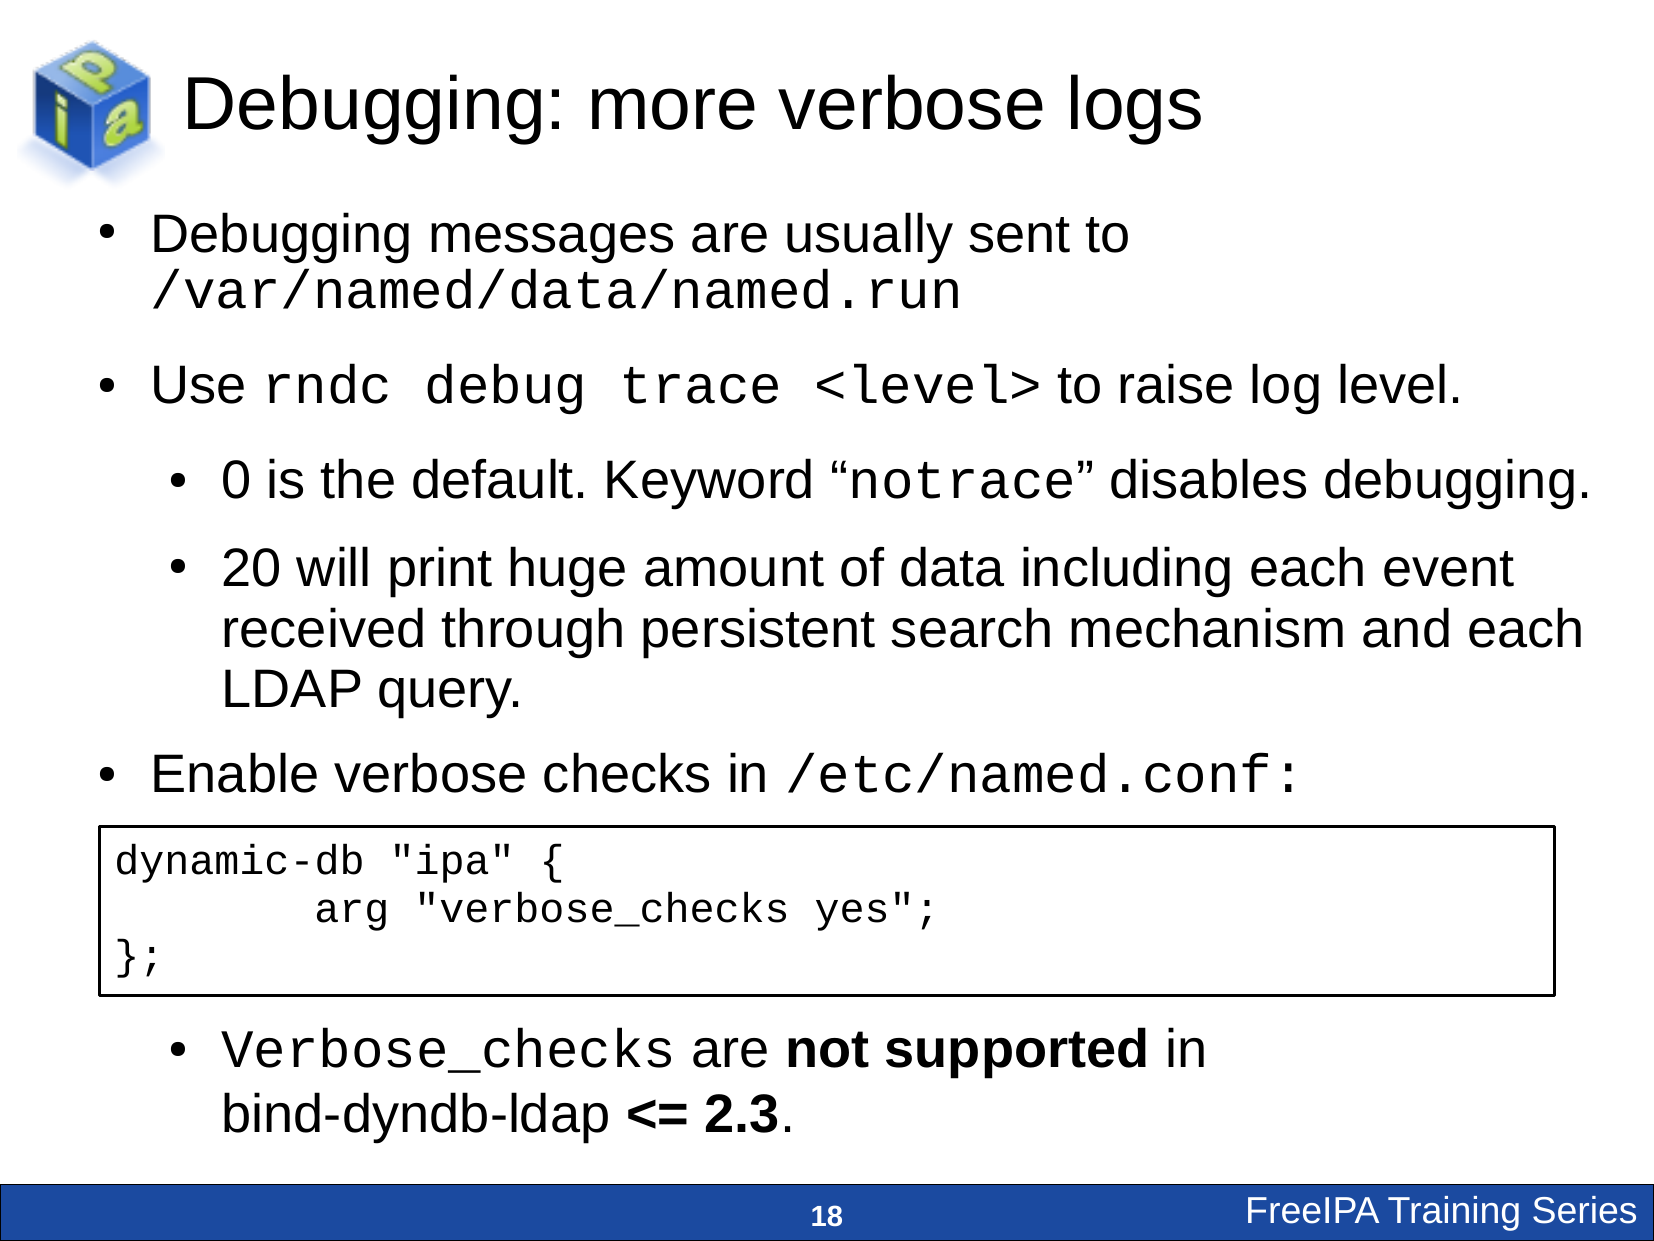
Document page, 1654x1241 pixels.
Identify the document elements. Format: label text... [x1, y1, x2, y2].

text_box dynamic-db "ipa" { arg "verbose_checks yes"; }; [99, 826, 1555, 996]
picture [17, 34, 165, 193]
title Debugging: more verbose logs [182, 31, 1579, 177]
list Debugging messages are usually sent to /var/named/data/named.run Use rndc debug trace <level> to raise log level. 0 is the default. Keyword “notrace” disables debugging. 20 will print huge amount of data including each event received through persistent search mechanism and each LDAP query. Enable verbose checks in /etc/named.conf: Verbose_checks are not supported in bind-dyndb-ldap <= 2.3. [79, 203, 1615, 1145]
